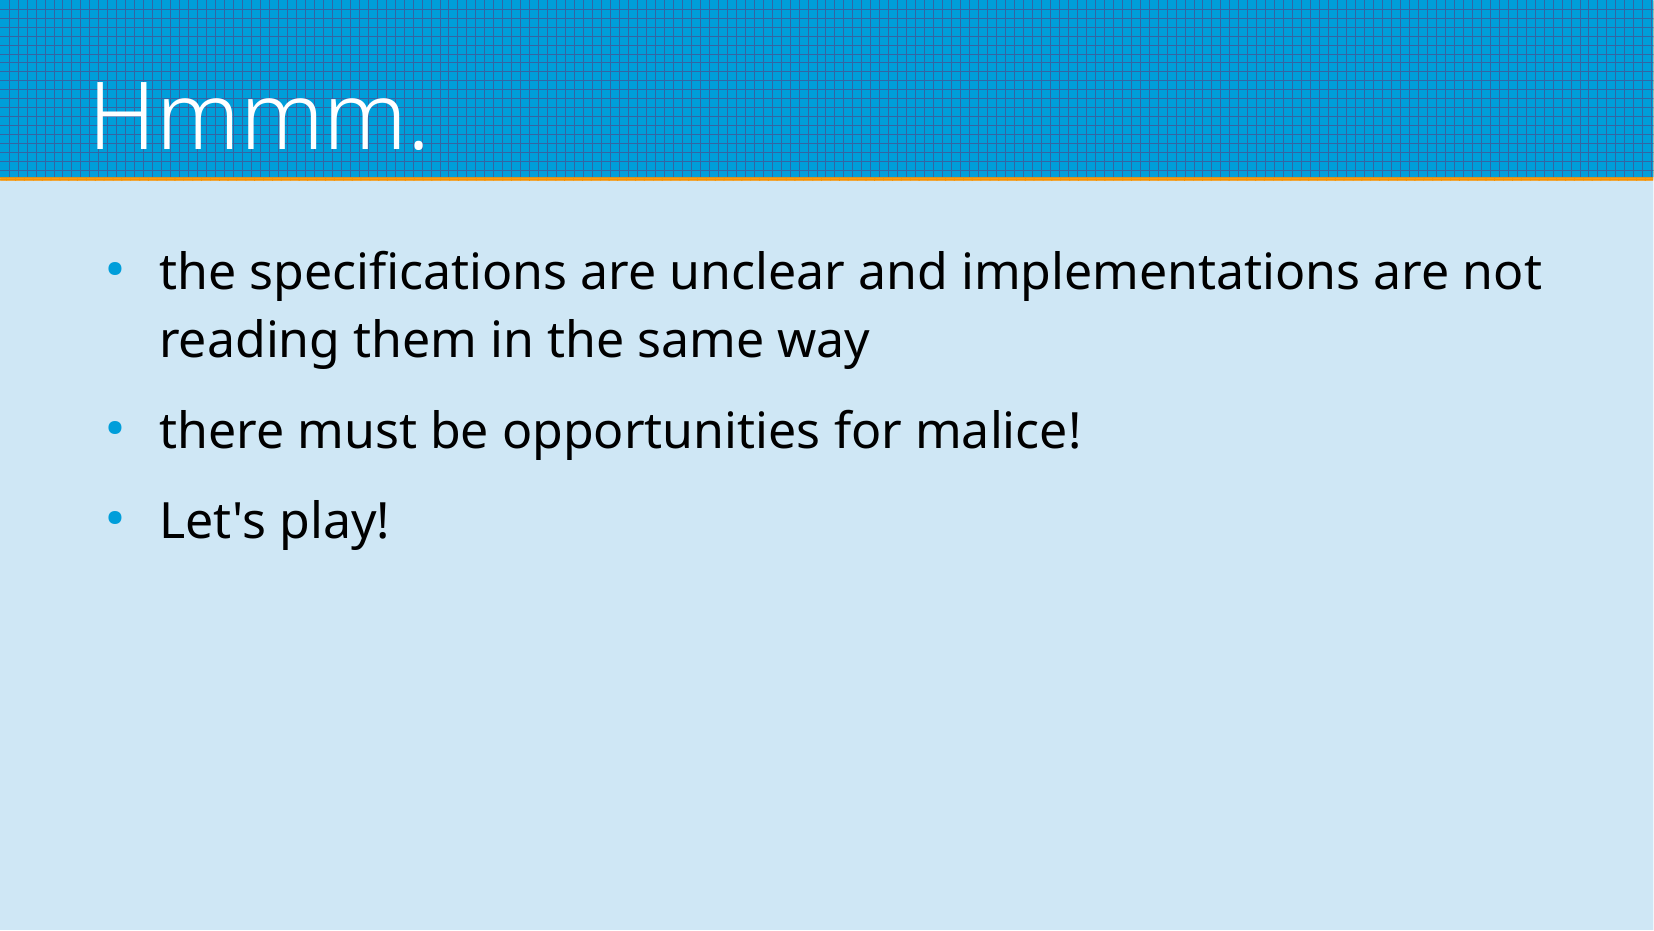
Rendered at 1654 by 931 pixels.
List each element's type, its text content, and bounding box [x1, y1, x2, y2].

list the specifications are unclear and implementations are not reading them in the same way there must be opportunities for malice! Let's play! [88, 236, 1565, 813]
title Hmmm. [88, 14, 1565, 178]
